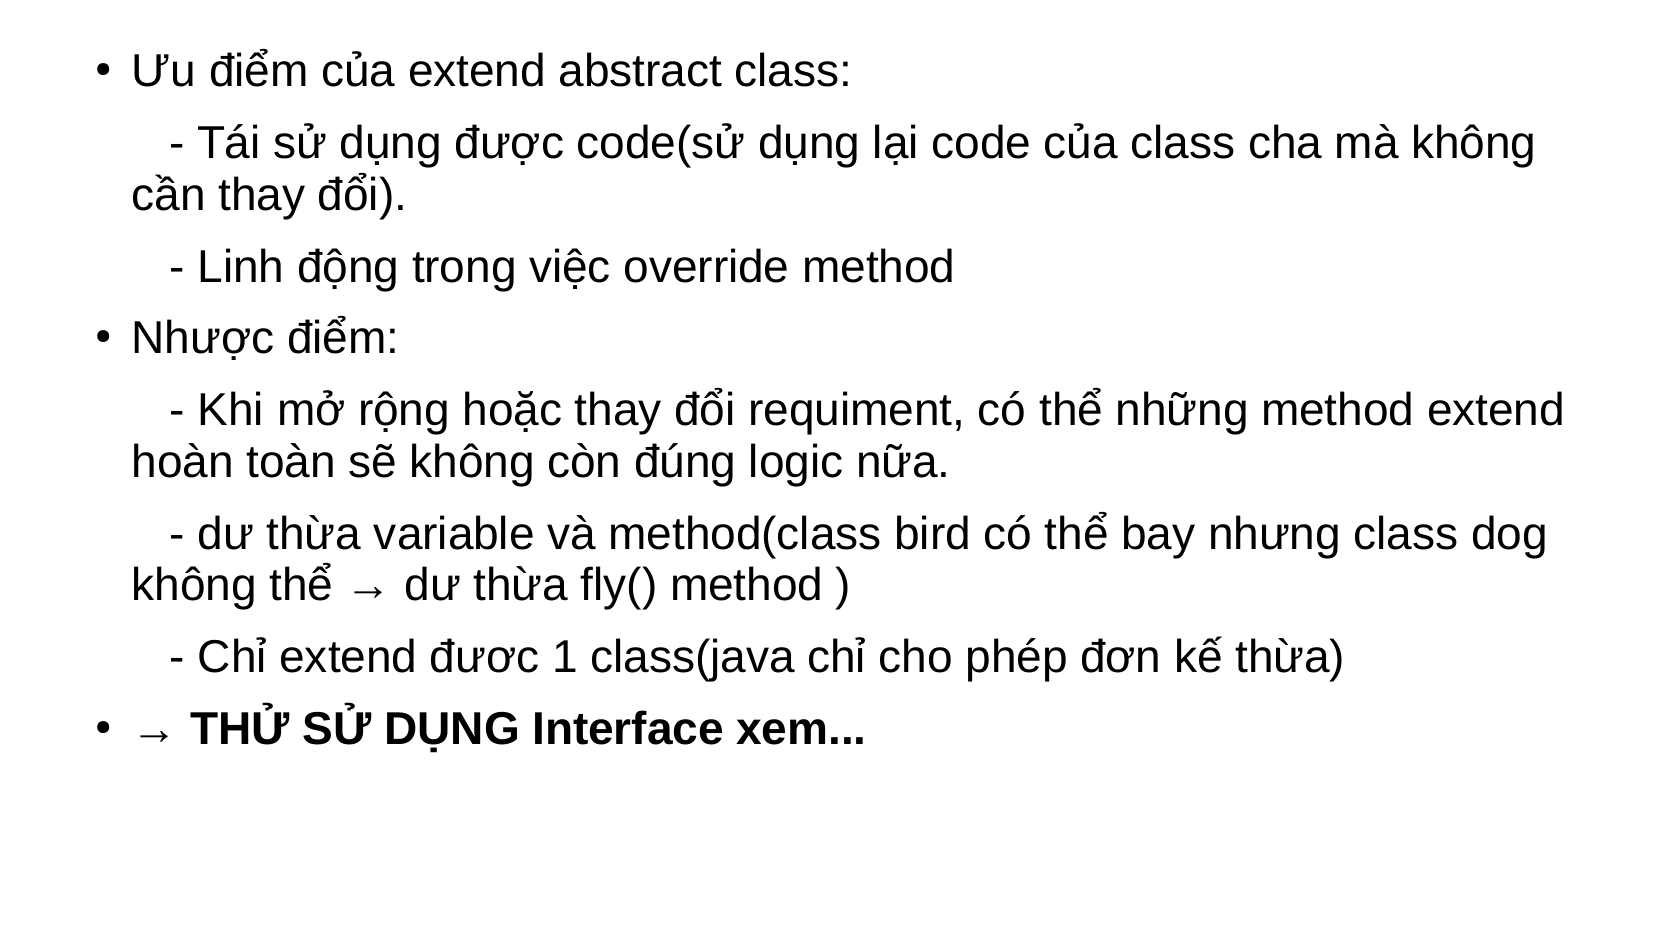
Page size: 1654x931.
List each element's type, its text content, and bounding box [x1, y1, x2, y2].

list Ưu điểm của extend abstract class: - Tái sử dụng được code(sử dụng lại code của class cha mà không cần thay đổi). - Linh động trong việc override method Nhược điểm: - Khi mở rộng hoặc thay đổi requiment, có thể những method extend hoàn toàn sẽ không còn đúng logic nữa. - dư thừa variable và method(class bird có thể bay nhưng class dog không thể → dư thừa fly() method ) - Chỉ extend đươc 1 class(java chỉ cho phép đơn kế thừa) → THỬ SỬ DỤNG Interface xem... [82, 45, 1571, 758]
